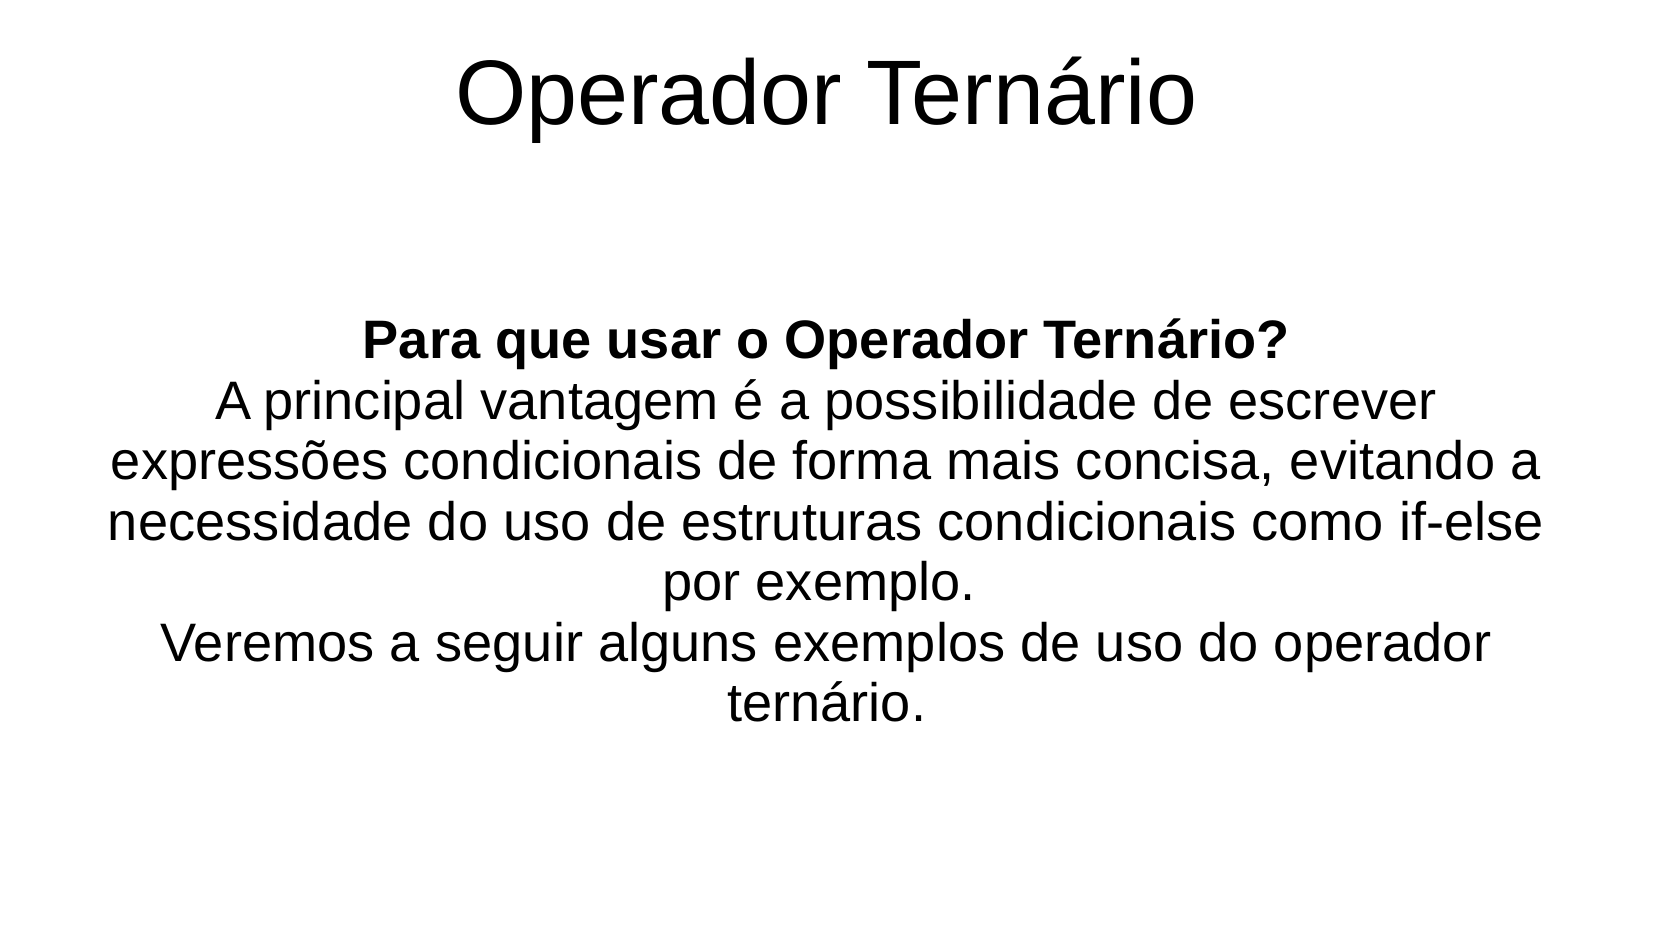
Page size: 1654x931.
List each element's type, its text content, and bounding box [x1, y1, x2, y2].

title Operador Ternário [82, 37, 1571, 148]
subtitle Para que usar o Operador Ternário? A principal vantagem é a possibilidade de escrever expressões condicionais de forma mais concisa, evitando a necessidade do uso de estruturas condicionais como if-else por exemplo. Veremos a seguir alguns exemplos de uso do operador ternário. [82, 217, 1571, 886]
